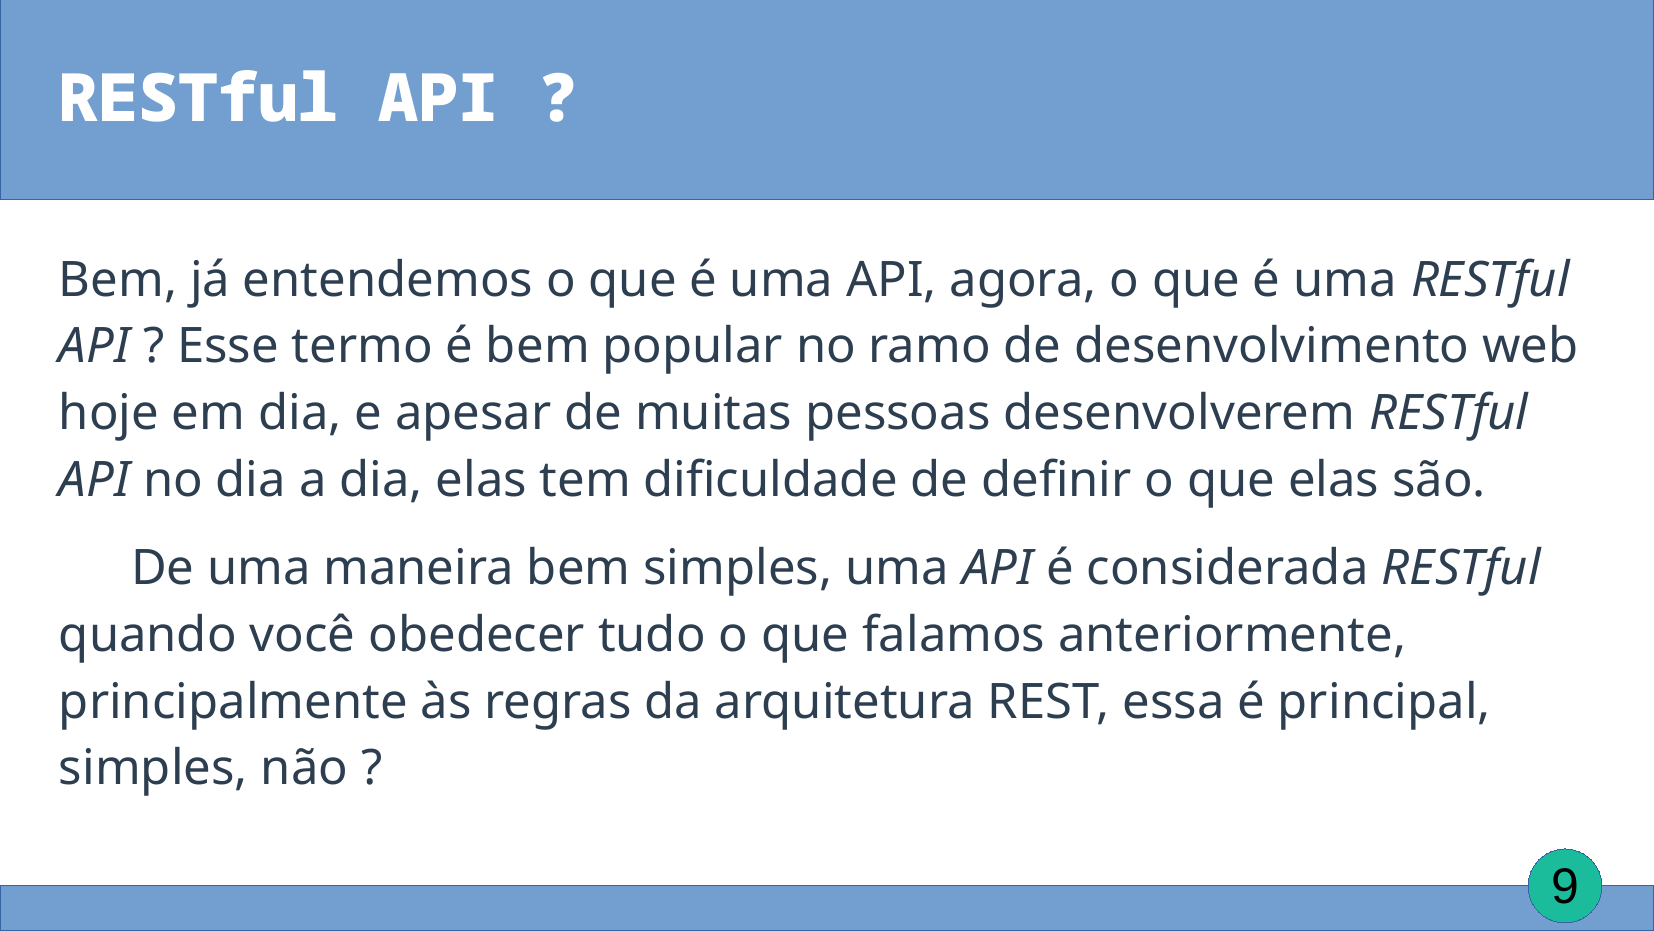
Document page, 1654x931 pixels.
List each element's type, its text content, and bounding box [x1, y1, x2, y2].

list Bem, já entendemos o que é uma API, agora, o que é uma RESTful API ? Esse termo é bem popular no ramo de desenvolvimento web hoje em dia, e apesar de muitas pessoas desenvolverem RESTful API no dia a dia, elas tem dificuldade de definir o que elas são. De uma maneira bem simples, uma API é considerada RESTful quando você obedecer tudo o que falamos anteriormente, principalmente às regras da arquitetura REST, essa é principal, simples, não ? [59, 243, 1595, 864]
title RESTful API ? [59, 37, 1595, 155]
